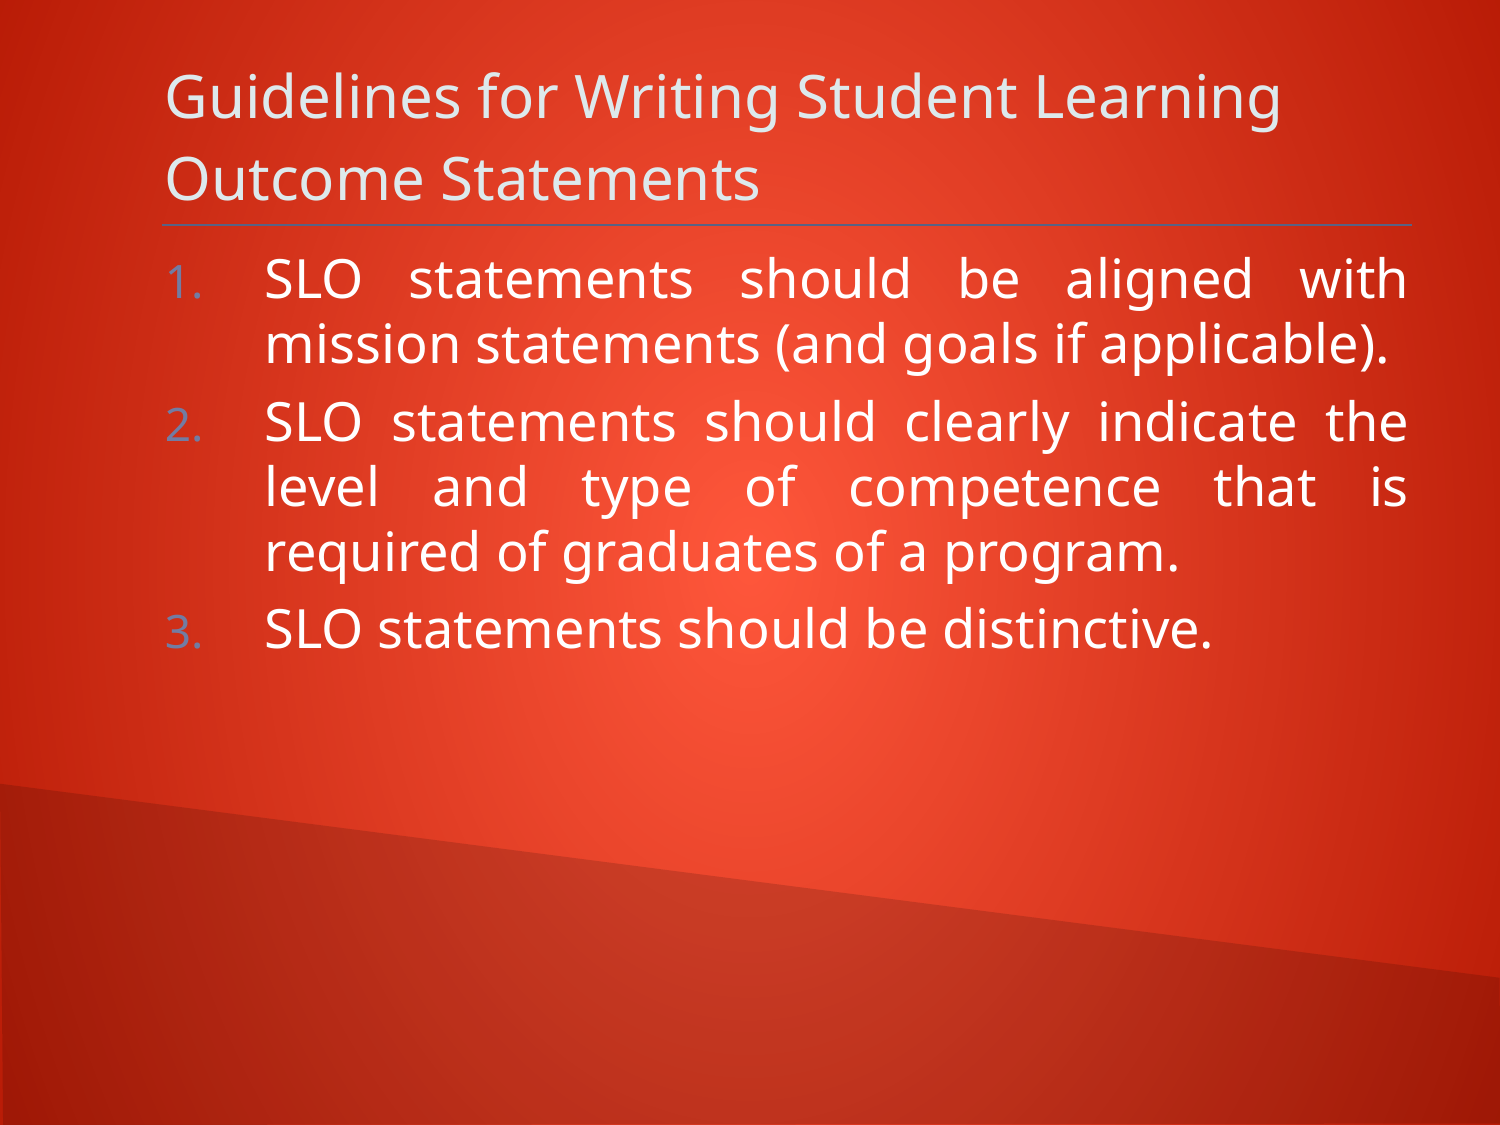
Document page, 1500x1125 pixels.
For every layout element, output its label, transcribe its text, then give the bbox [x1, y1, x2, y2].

list SLO statements should be aligned with mission statements (and goals if applicable). SLO statements should clearly indicate the level and type of competence that is required of graduates of a program. SLO statements should be distinctive. [150, 237, 1425, 988]
title Guidelines for Writing Student Learning Outcome Statements [150, 45, 1425, 233]
